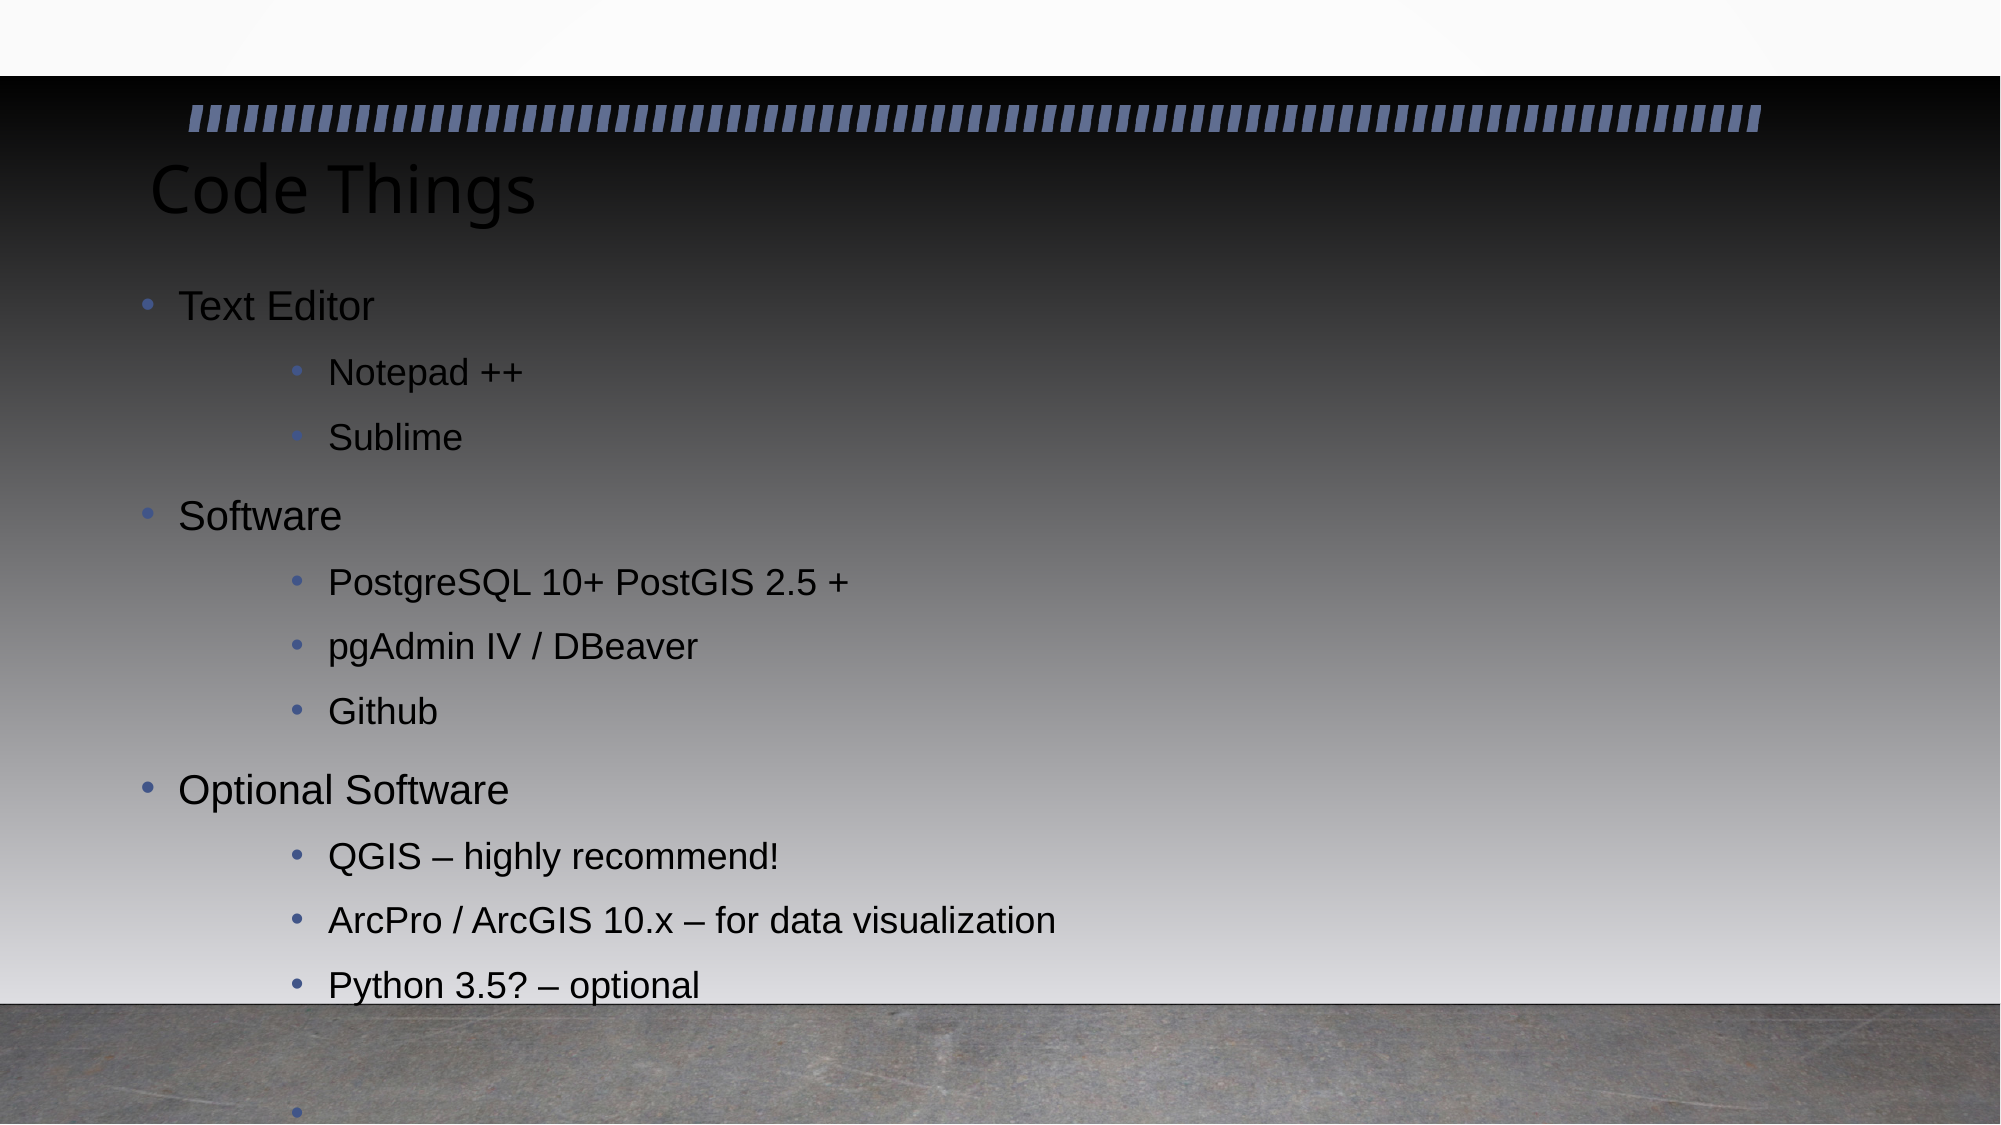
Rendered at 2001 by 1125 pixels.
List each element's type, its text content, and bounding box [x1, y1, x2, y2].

title Code Things [134, 148, 1674, 275]
list Text Editor Notepad ++ Sublime Software PostgreSQL 10+ PostGIS 2.5 + pgAdmin IV / DBeaver Github Optional Software QGIS – highly recommend! ArcPro / ArcGIS 10.x – for data visualization Python 3.5? – optional [125, 261, 1662, 1038]
